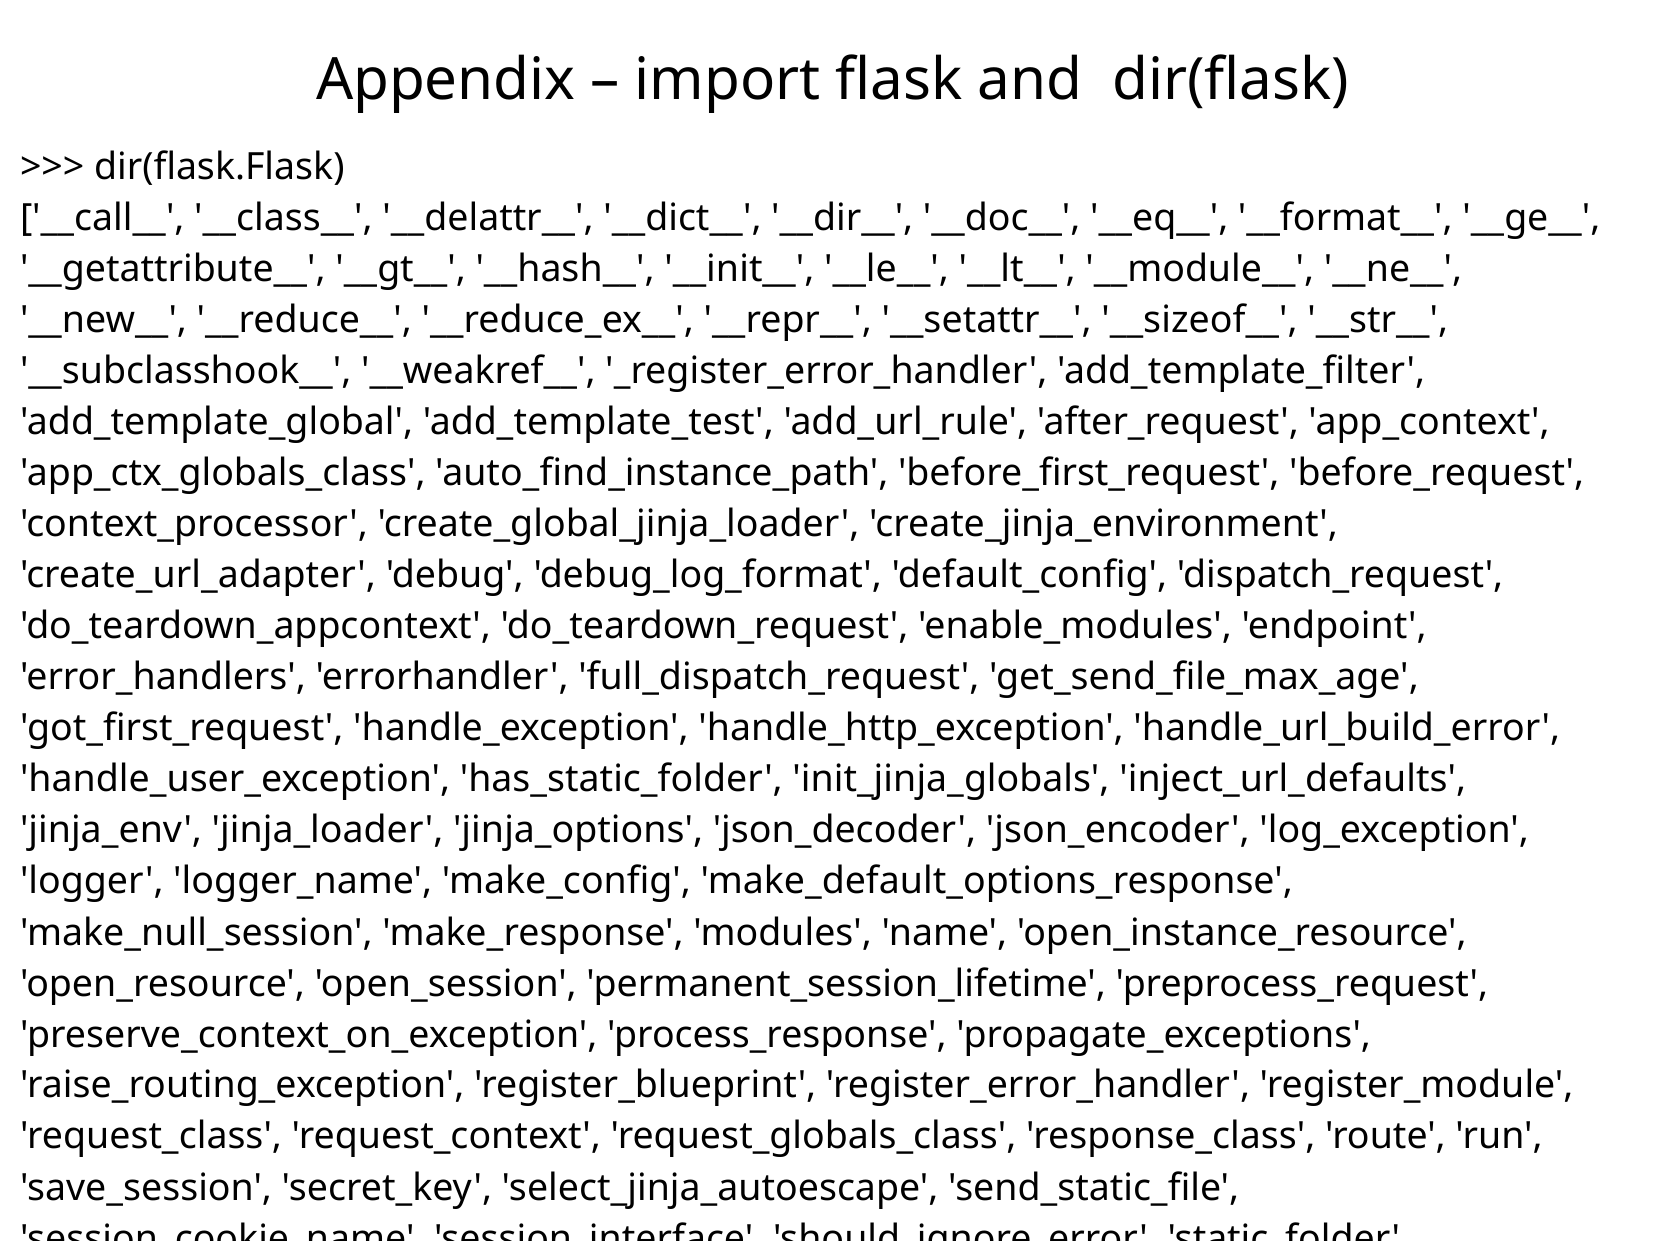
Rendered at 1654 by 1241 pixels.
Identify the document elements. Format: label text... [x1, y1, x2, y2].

text_box Appendix – import flask and dir(flask) [88, 31, 1577, 124]
text_box >>> dir(flask.Flask) ['__call__', '__class__', '__delattr__', '__dict__', '__dir__', '__doc__', '__eq__', '__format__', '__ge__', '__getattribute__', '__gt__', '__hash__', '__init__', '__le__', '__lt__', '__module__', '__ne__', '__new__', '__reduce__', '__reduce_ex__', '__repr__', '__setattr__', '__sizeof__', '__str__', '__subclasshook__', '__weakref__', '_register_error_handler', 'add_template_filter', 'add_template_global', 'add_template_test', 'add_url_rule', 'after_request', 'app_context', 'app_ctx_globals_class', 'auto_find_instance_path', 'before_first_request', 'before_request', 'context_processor', 'create_global_jinja_loader', 'create_jinja_environment', 'create_url_adapter', 'debug', 'debug_log_format', 'default_config', 'dispatch_request', 'do_teardown_appcontext', 'do_teardown_request', 'enable_modules', 'endpoint', 'error_handlers', 'errorhandler', 'full_dispatch_request', 'get_send_file_max_age', 'got_first_request', 'handle_exception', 'handle_http_exception', 'handle_url_build_error', 'handle_user_exception', 'has_static_folder', 'init_jinja_globals', 'inject_url_defaults', 'jinja_env', 'jinja_loader', 'jinja_options', 'json_decoder', 'json_encoder', 'log_exception', 'logger', 'logger_name', 'make_config', 'make_default_options_response', 'make_null_session', 'make_response', 'modules', 'name', 'open_instance_resource', 'open_resource', 'open_session', 'permanent_session_lifetime', 'preprocess_request', 'preserve_context_on_exception', 'process_response', 'propagate_exceptions', 'raise_routing_exception', 'register_blueprint', 'register_error_handler', 'register_module', 'request_class', 'request_context', 'request_globals_class', 'response_class', 'route', 'run', 'save_session', 'secret_key', 'select_jinja_autoescape', 'send_static_file', 'session_cookie_name', 'session_interface', 'should_ignore_error', 'static_folder', 'static_url_path', 'teardown_appcontext', 'teardown_request', 'template_filter', 'template_global', 'template_test', 'test_client', 'test_client_class', 'test_request_context', 'testing', 'trap_http_exception', 'try_trigger_before_first_request_functions', 'update_template_context', 'url_defaults', 'url_rule_class', 'url_value_preprocessor', 'use_x_sendfile', 'wsgi_app'] >>> [5, 132, 1639, 1239]
